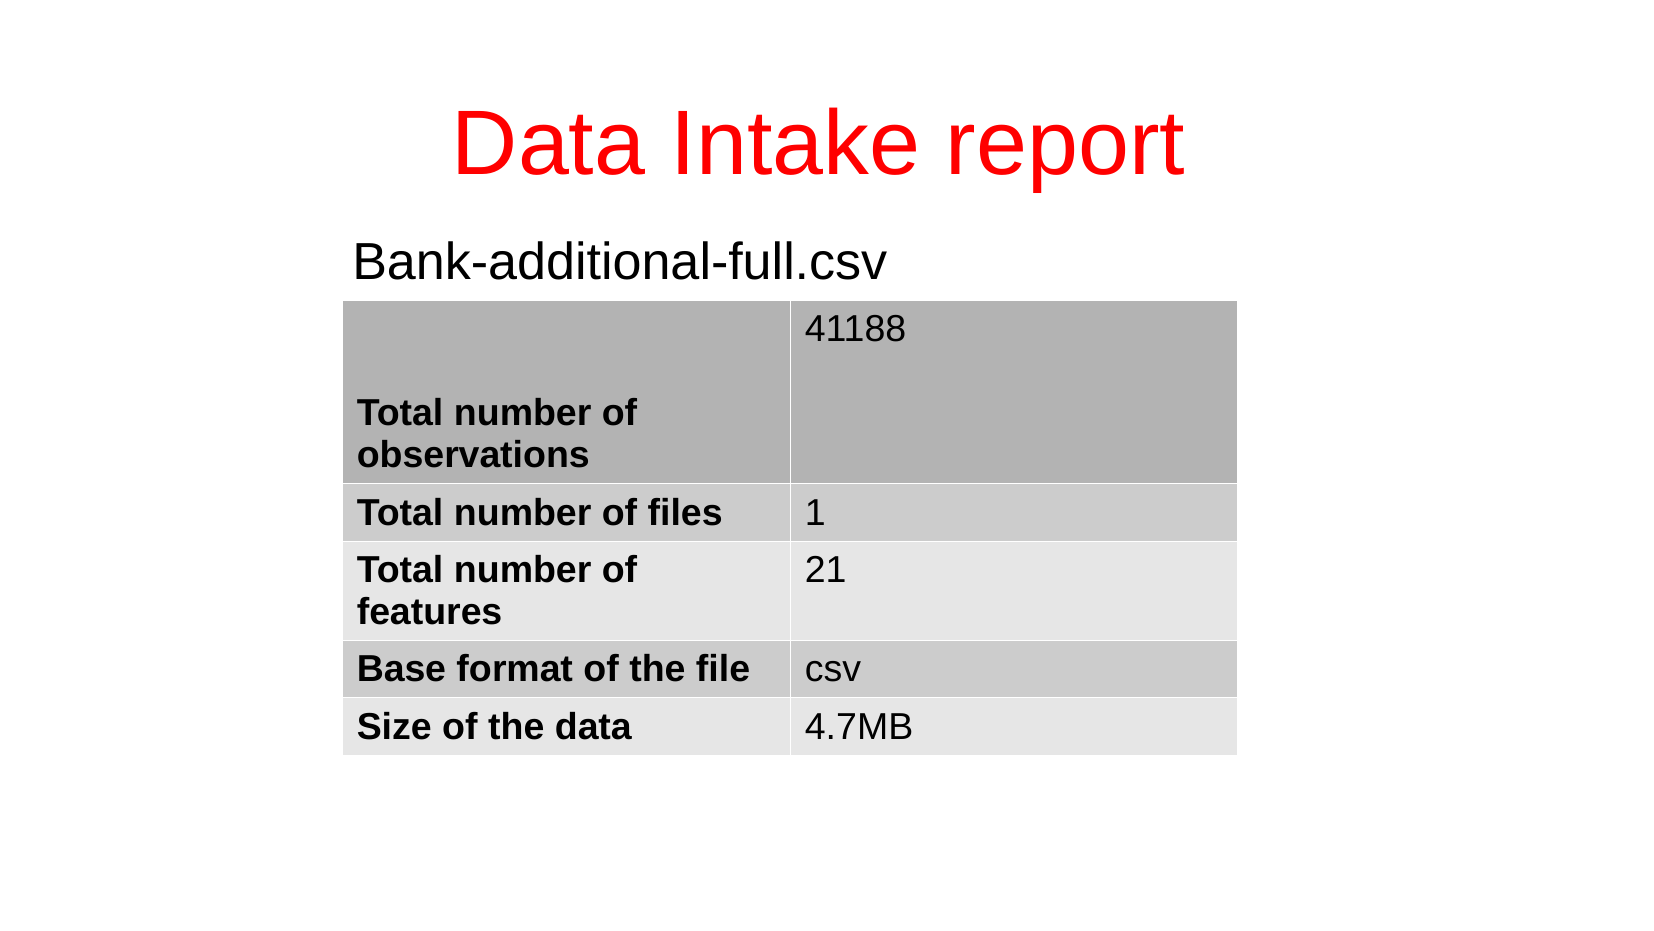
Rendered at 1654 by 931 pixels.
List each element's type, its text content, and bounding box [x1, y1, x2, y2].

text_box Bank-additional-full.csv [337, 225, 1013, 356]
title Data Intake report [75, 91, 1564, 195]
table_cell 21 [791, 542, 1237, 640]
table_header Total number of observations [343, 356, 790, 483]
table_cell csv [791, 641, 1237, 697]
table_cell Base format of the file [343, 641, 790, 697]
table_cell Total number of features [343, 542, 790, 640]
table_cell 1 [791, 484, 1237, 541]
table_cell 4.7MB [791, 698, 1237, 755]
table_cell Total number of files [343, 484, 790, 541]
table_header 41188 [791, 301, 1237, 483]
table_cell Size of the data [343, 698, 790, 755]
